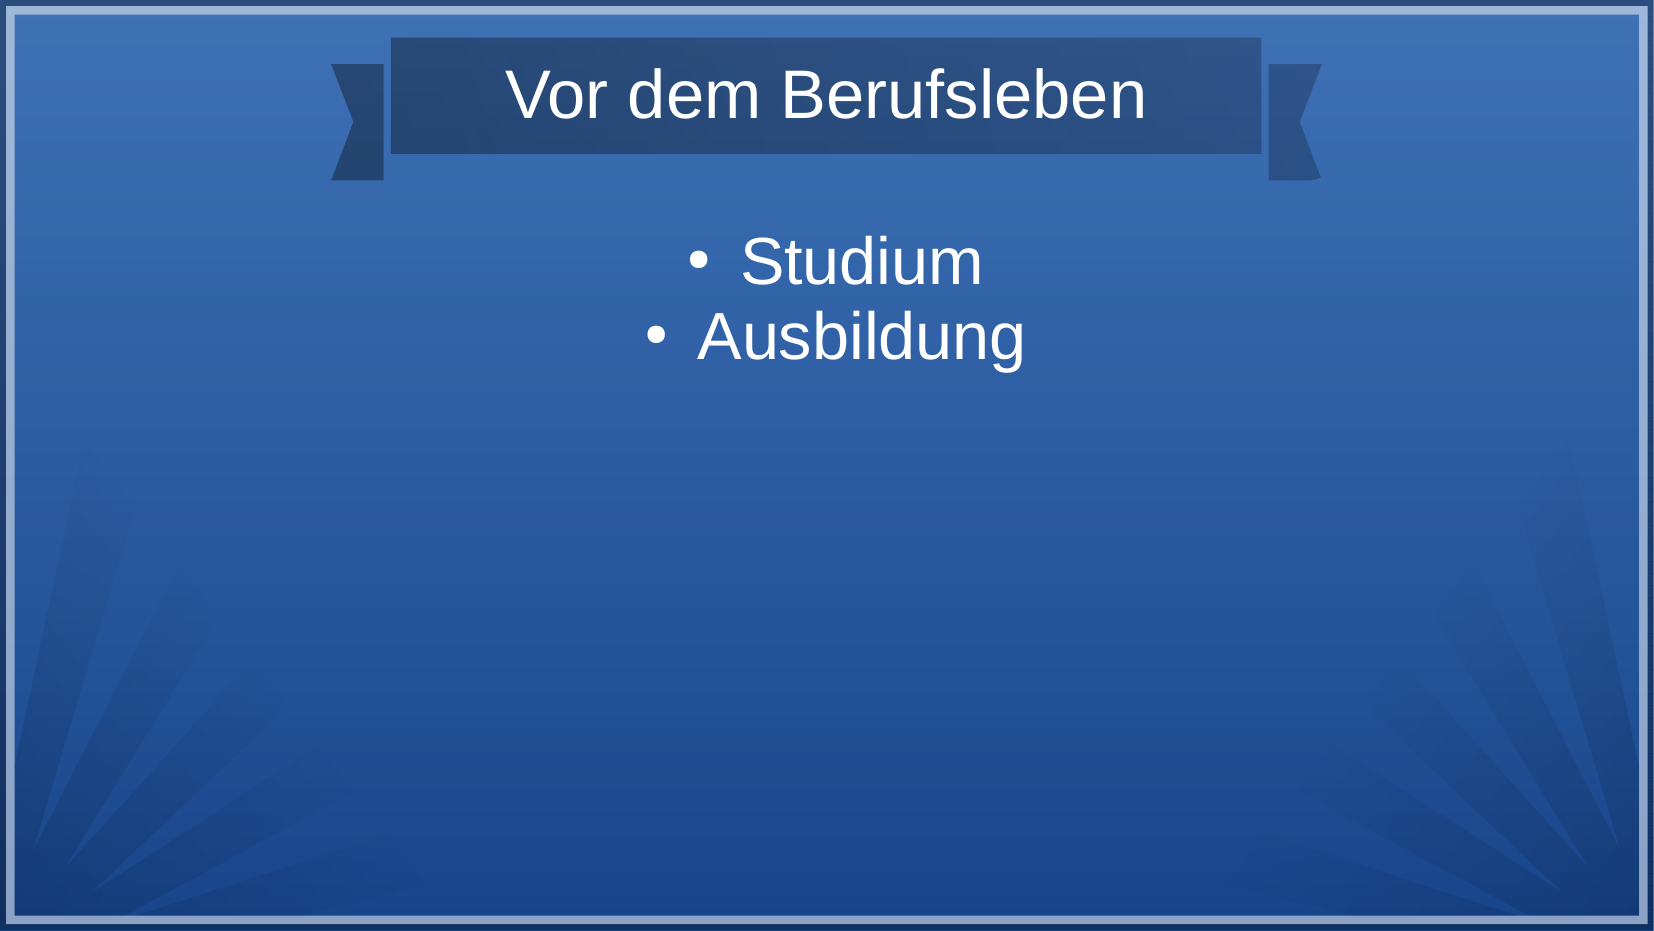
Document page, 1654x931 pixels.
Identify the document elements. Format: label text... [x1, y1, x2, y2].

list Studium Ausbildung [82, 224, 1571, 848]
title Vor dem Berufsleben [389, 35, 1264, 154]
